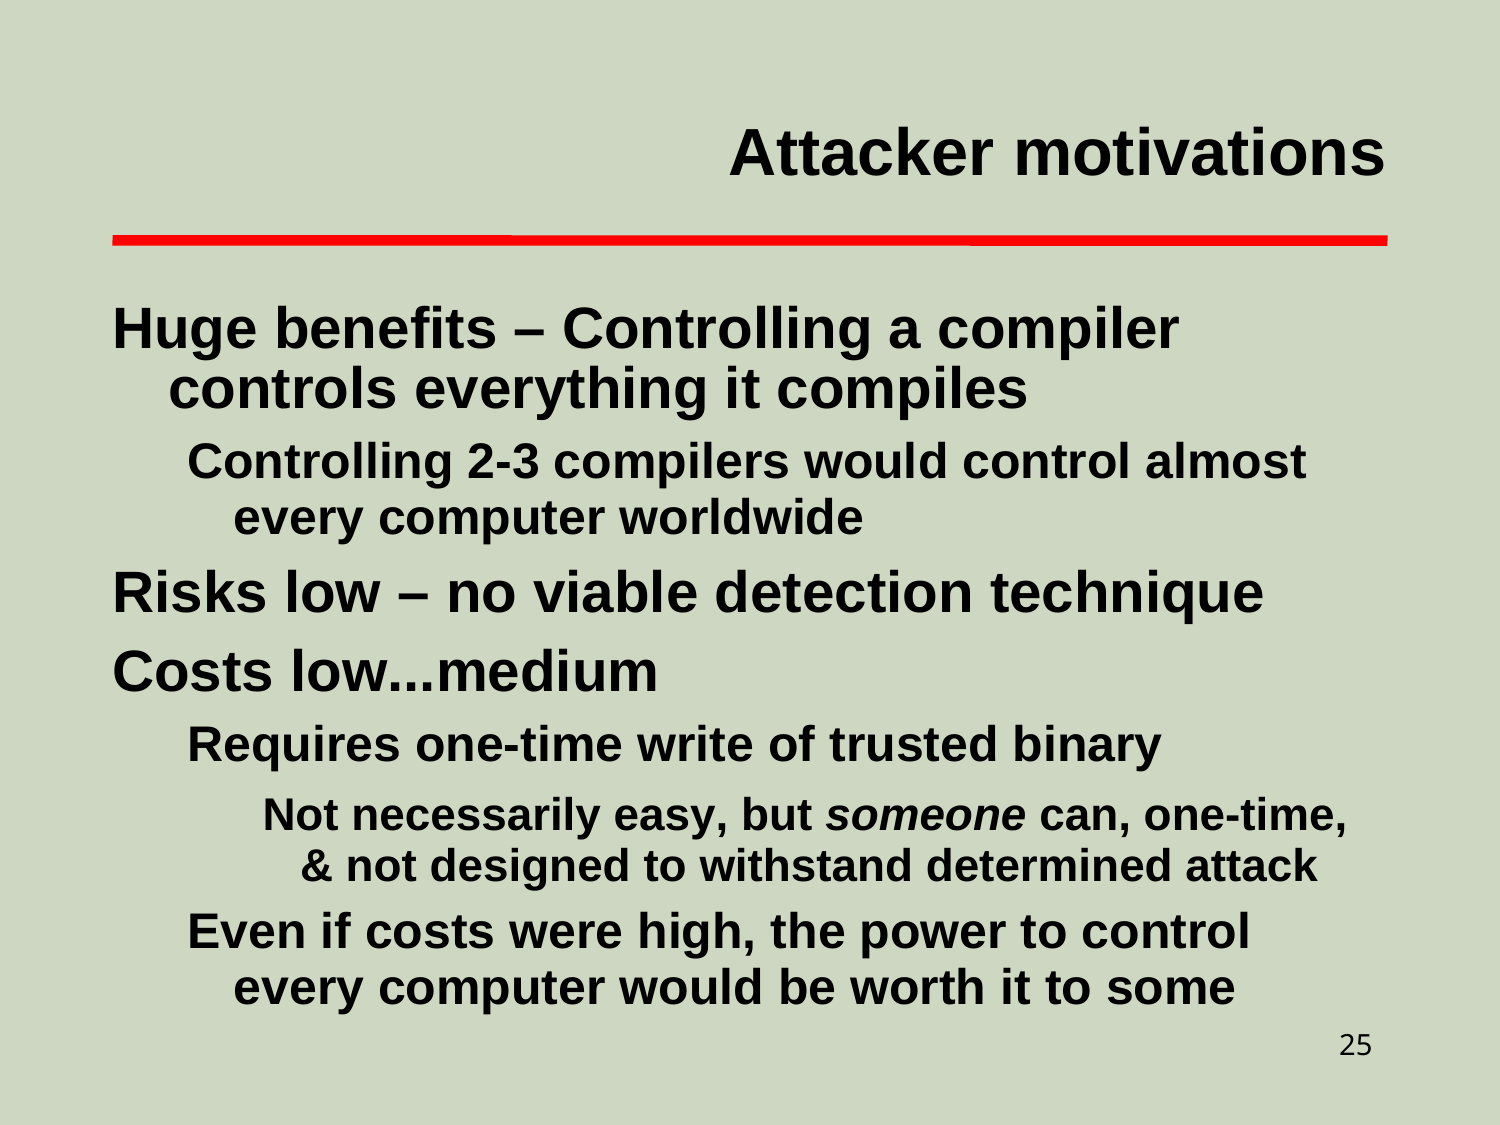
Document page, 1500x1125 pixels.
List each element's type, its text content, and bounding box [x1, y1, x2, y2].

title Attacker motivations [125, 117, 1388, 192]
list Huge benefits – Controlling a compiler controls everything it compiles Controlling 2-3 compilers would control almost every computer worldwide Risks low – no viable detection technique Costs low...medium Requires one-time write of trusted binary Not necessarily easy, but someone can, one-time, & not designed to withstand determined attack Even if costs were high, the power to control every computer would be worth it to some [112, 299, 1388, 1064]
